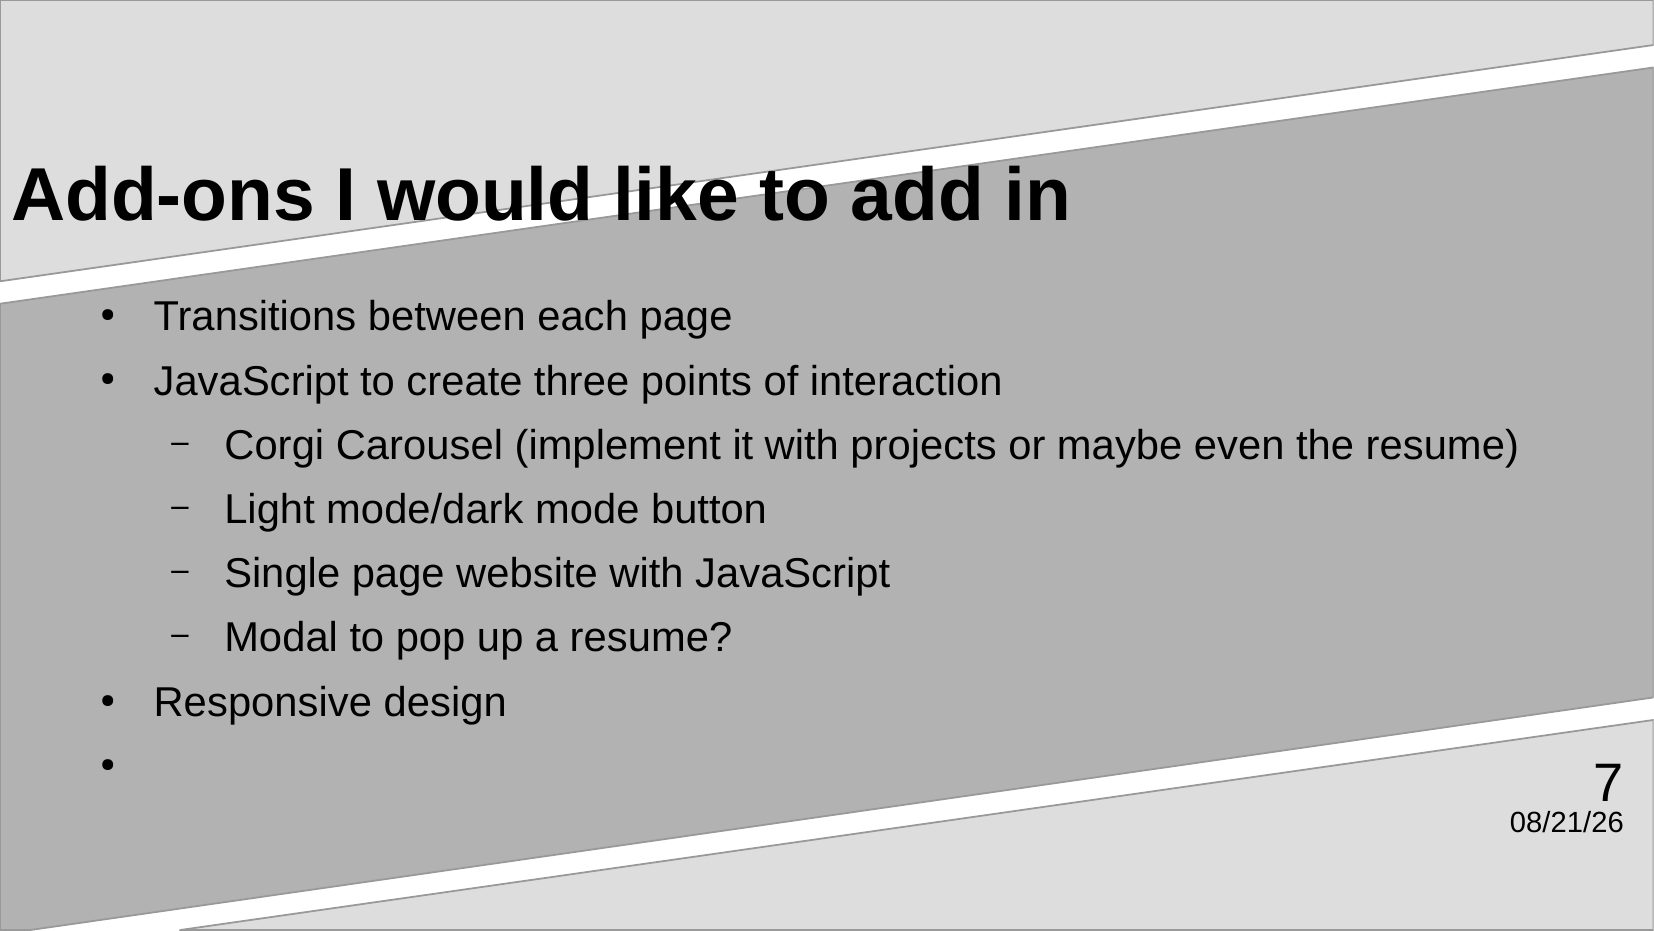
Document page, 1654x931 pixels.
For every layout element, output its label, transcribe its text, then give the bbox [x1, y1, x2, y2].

list Transitions between each page JavaScript to create three points of interaction Corgi Carousel (implement it with projects or maybe even the resume) Light mode/dark mode button Single page website with JavaScript Modal to pop up a resume? Responsive design [82, 292, 1538, 833]
title Add-ons I would like to add in [11, 116, 1489, 274]
